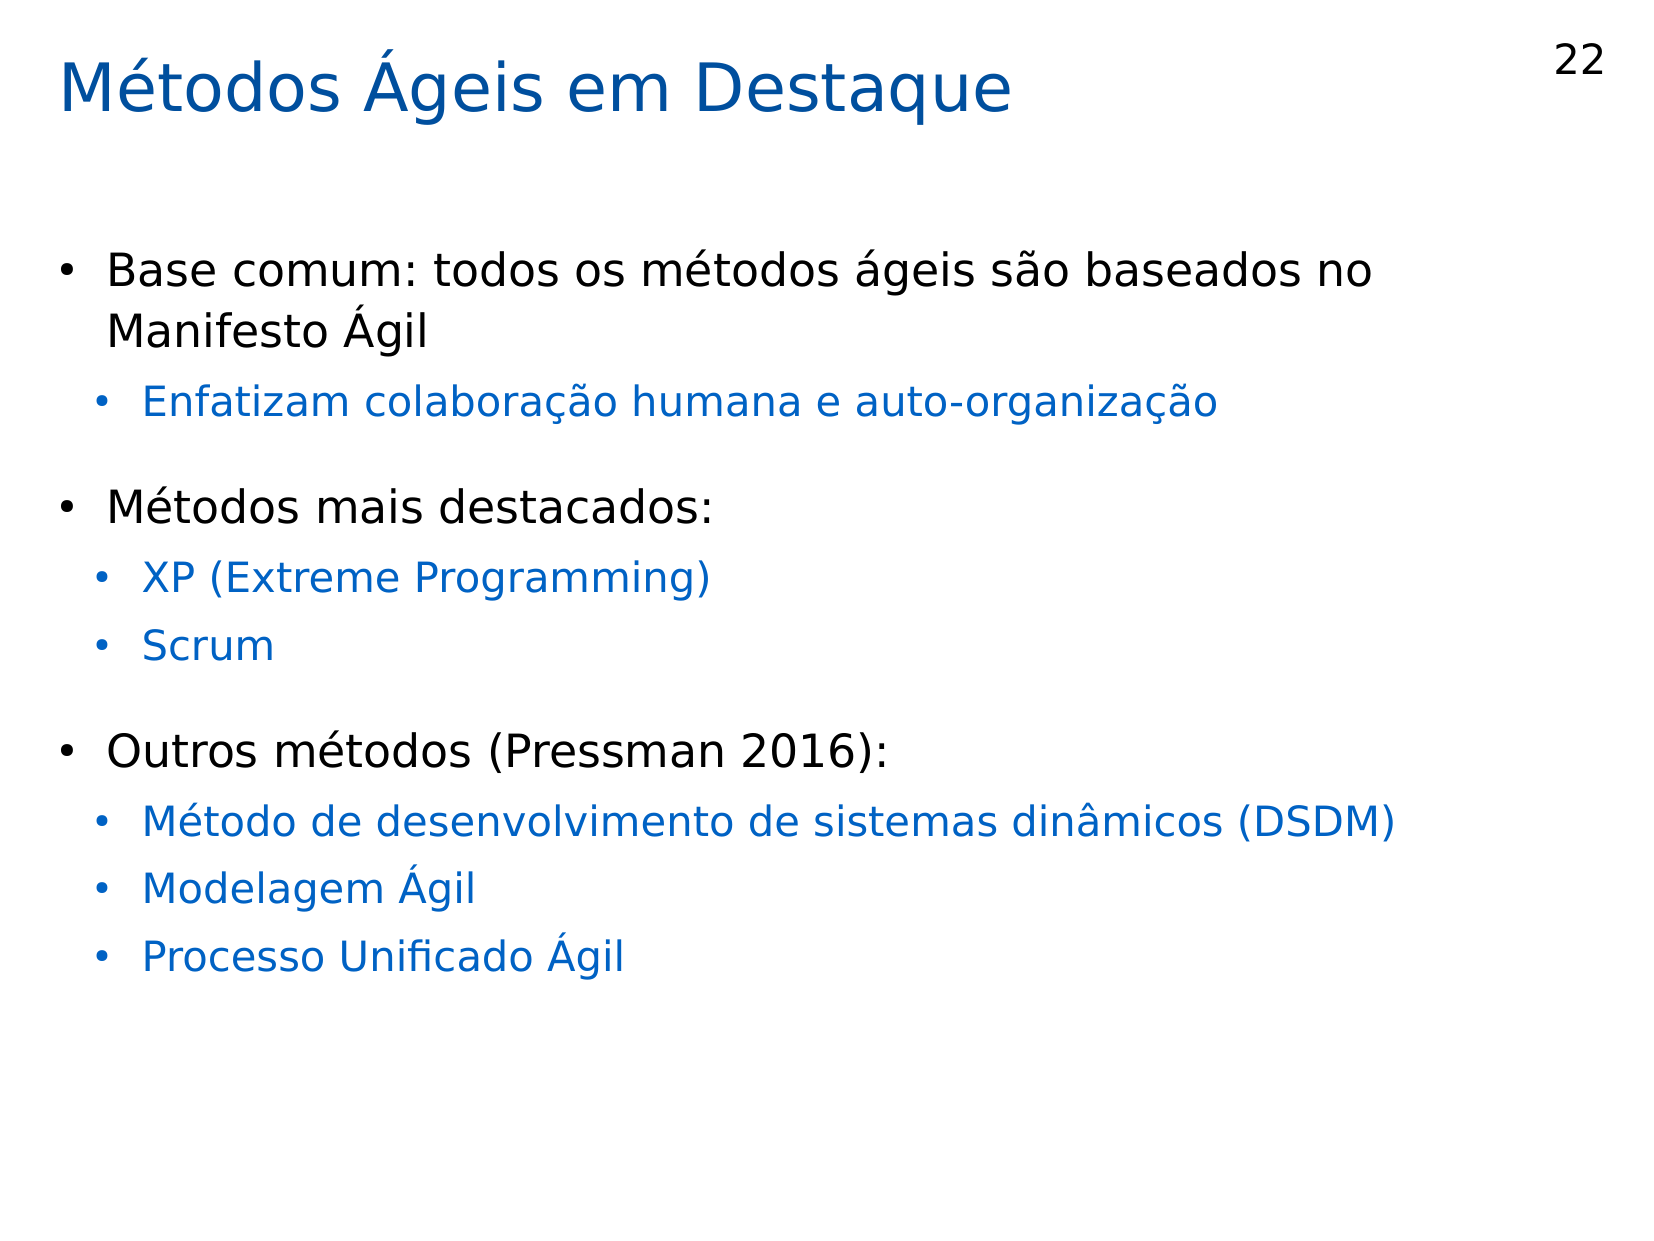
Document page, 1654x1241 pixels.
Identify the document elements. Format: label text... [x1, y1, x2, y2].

list Base comum: todos os métodos ágeis são baseados no Manifesto Ágil Enfatizam colaboração humana e auto-organização Métodos mais destacados: XP (Extreme Programming) Scrum Outros métodos (Pressman 2016): Método de desenvolvimento de sistemas dinâmicos (DSDM) Modelagem Ágil Processo Unificado Ágil [59, 236, 1595, 1211]
title Métodos Ágeis em Destaque [59, 29, 1506, 148]
